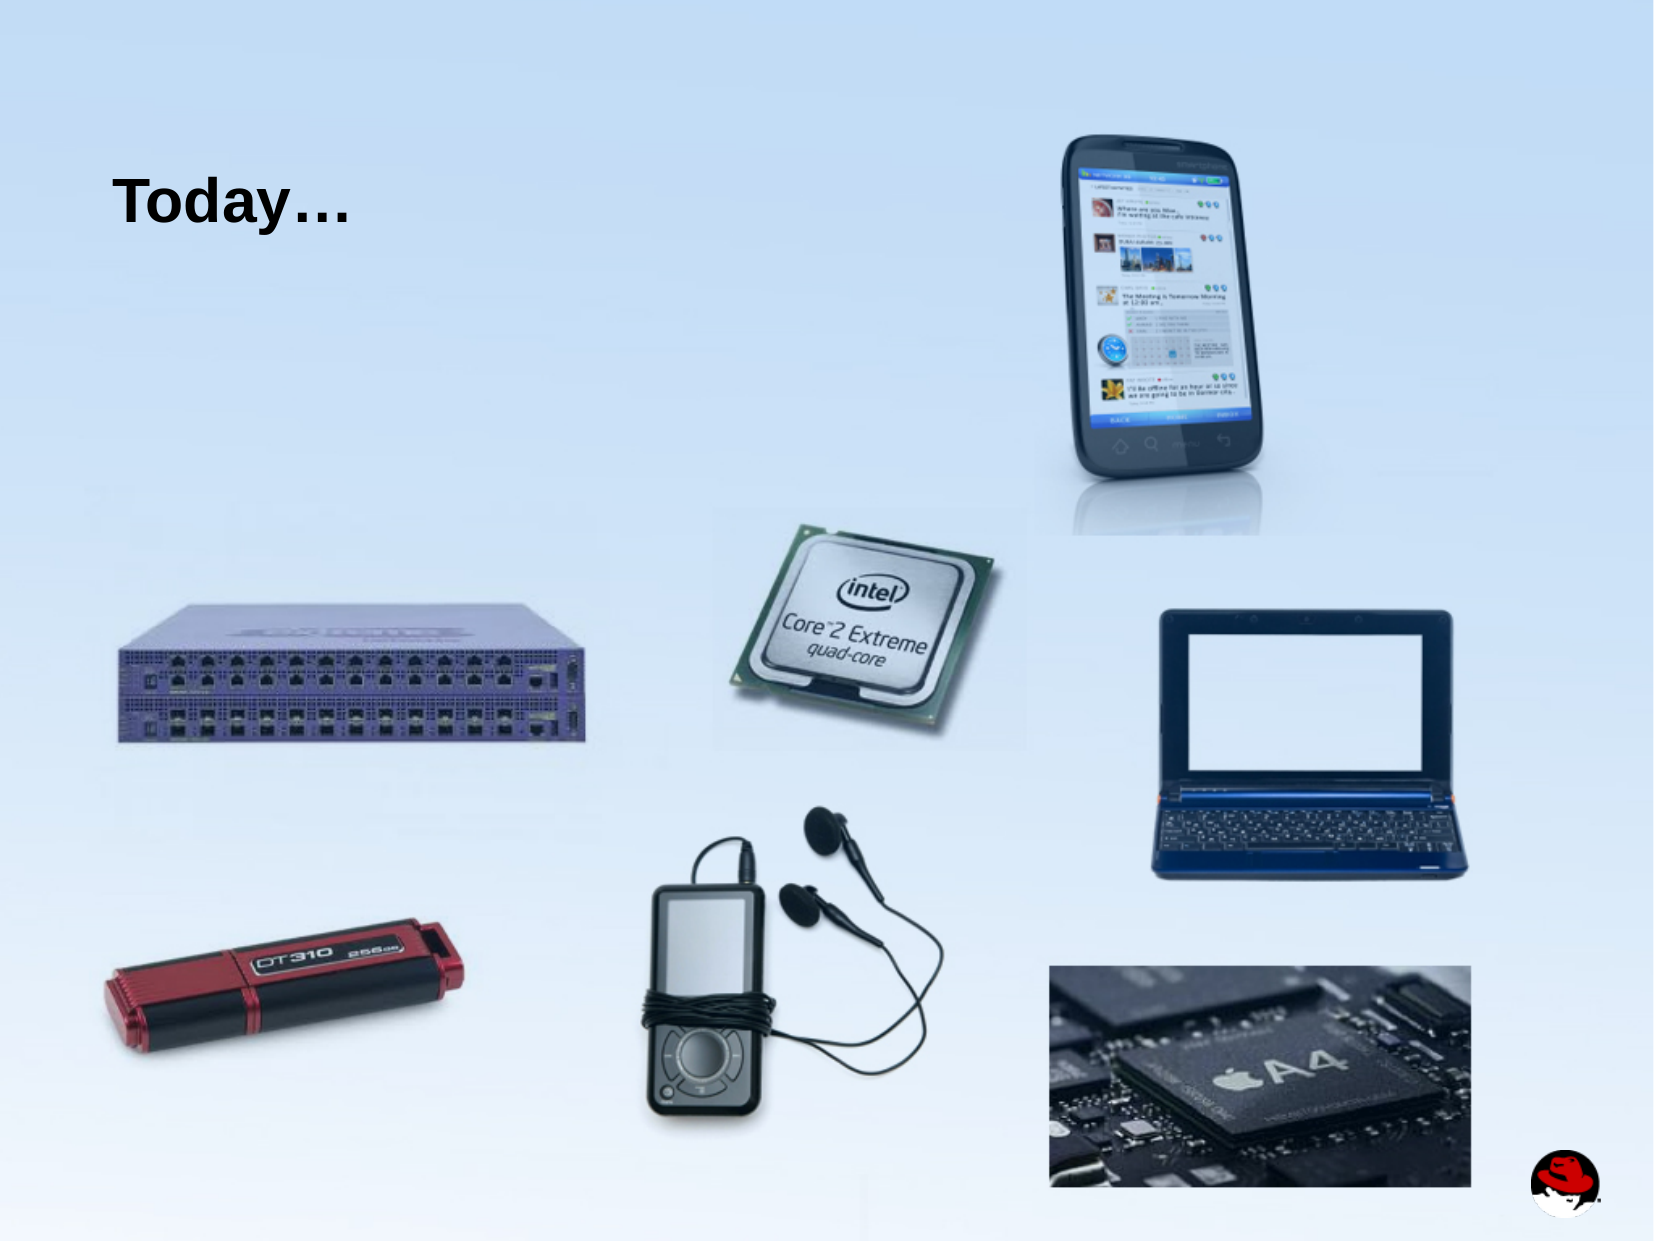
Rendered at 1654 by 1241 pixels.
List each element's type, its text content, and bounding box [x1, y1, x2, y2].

picture [0, 0, 1654, 1241]
title Today… [112, 106, 1601, 295]
